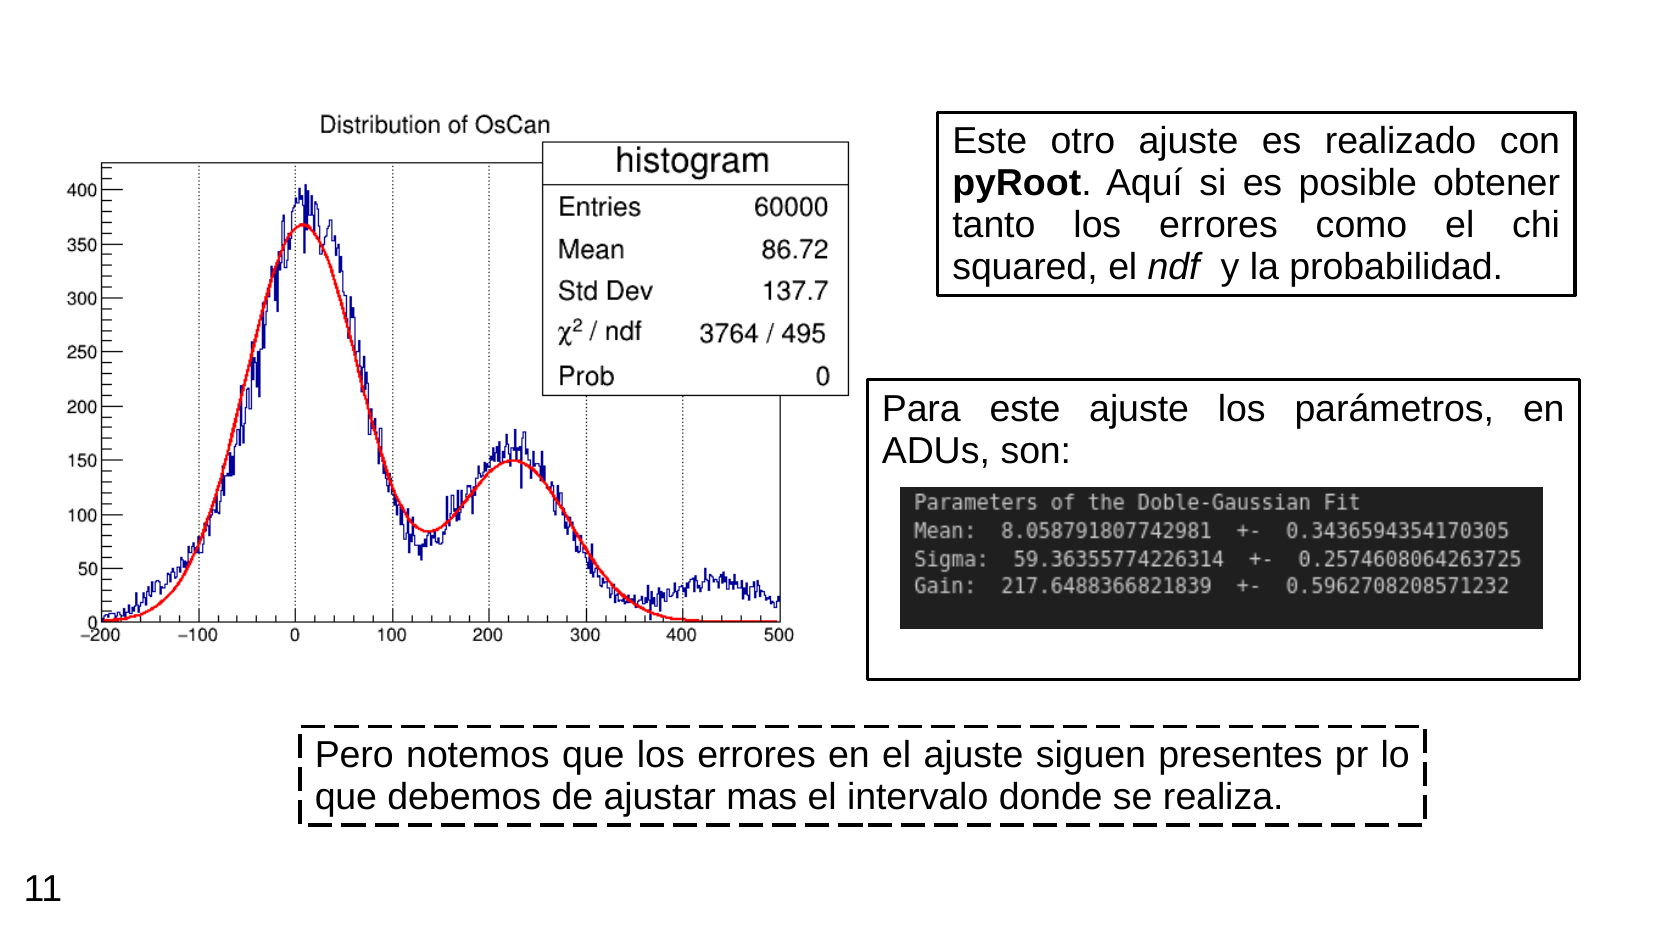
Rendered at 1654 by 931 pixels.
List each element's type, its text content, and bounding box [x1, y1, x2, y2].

text_box <number> [8, 860, 638, 931]
text_box Este otro ajuste es realizado con pyRoot. Aquí si es posible obtener tanto los errores como el chi squared, el ndf y la probabilidad. [937, 112, 1576, 296]
text_box Pero notemos que los errores en el ajuste siguen presentes pr lo que debemos de ajustar mas el intervalo donde se realiza. [300, 726, 1426, 826]
picture [900, 487, 1543, 629]
picture [39, 105, 865, 680]
text_box Para este ajuste los parámetros, en ADUs, son: [867, 379, 1580, 680]
